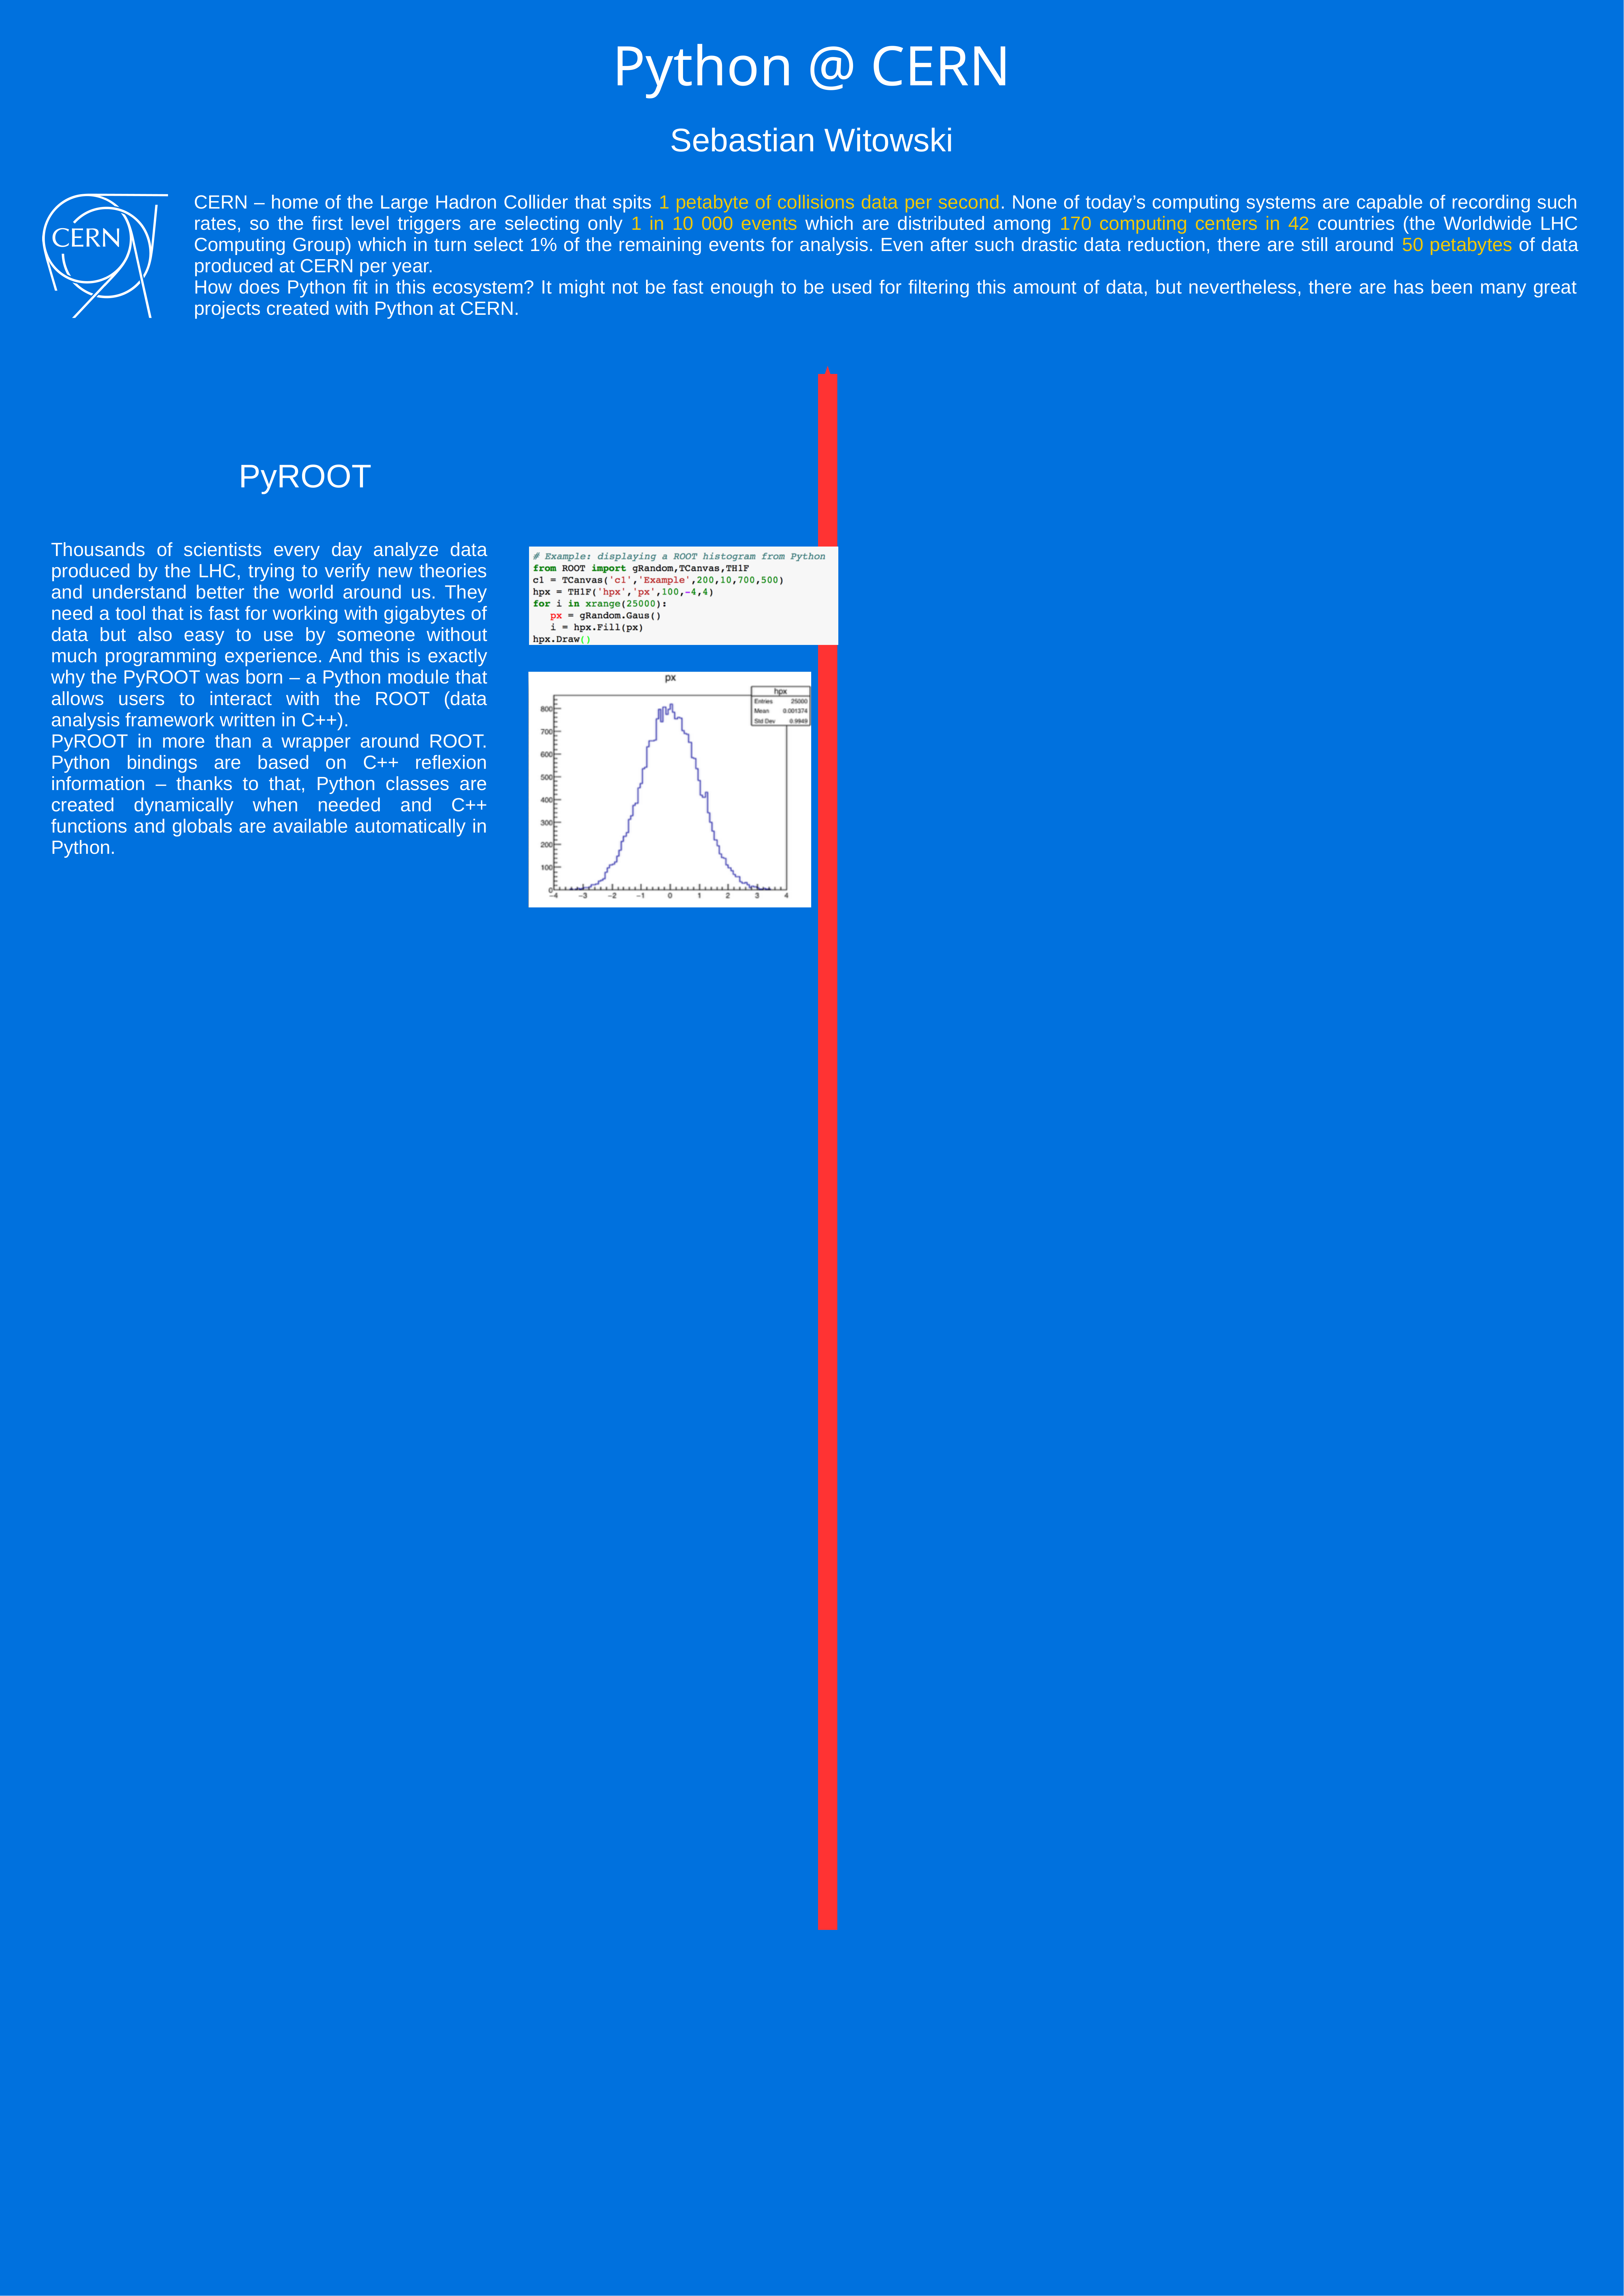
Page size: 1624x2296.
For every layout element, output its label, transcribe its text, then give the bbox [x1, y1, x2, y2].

text_box Thousands of scientists every day analyze data produced by the LHC, trying to verify new theories and understand better the world around us. They need a tool that is fast for working with gigabytes of data but also easy to use by someone without much programming experience. And this is exactly why the PyROOT was born – a Python module that allows users to interact with the ROOT (data analysis framework written in C++). PyROOT in more than a wrapper around ROOT. Python bindings are based on C++ reflexion information – thanks to that, Python classes are created dynamically when needed and C++ functions and globals are available automatically in Python. [46, 536, 493, 922]
picture [529, 547, 838, 645]
text_box Sebastian Witowski [613, 120, 1011, 179]
text_box PyROOT [224, 455, 386, 497]
picture [42, 193, 168, 319]
text_box Python @ CERN [103, 25, 1521, 108]
text_box CERN – home of the Large Hadron Collider that spits 1 petabyte of collisions data per second. None of today’s computing systems are capable of recording such rates, so the first level triggers are selecting only 1 in 10 000 events which are distributed among 170 computing centers in 42 countries (the Worldwide LHC Computing Group) which in turn select 1% of the remaining events for analysis. Even after such drastic data reduction, there are still around 50 petabytes of data produced at CERN per year. How does Python fit in this ecosystem? It might not be fast enough to be used for filtering this amount of data, but nevertheless, there are has been many great projects created with Python at CERN. [189, 189, 1583, 327]
picture [528, 672, 811, 907]
